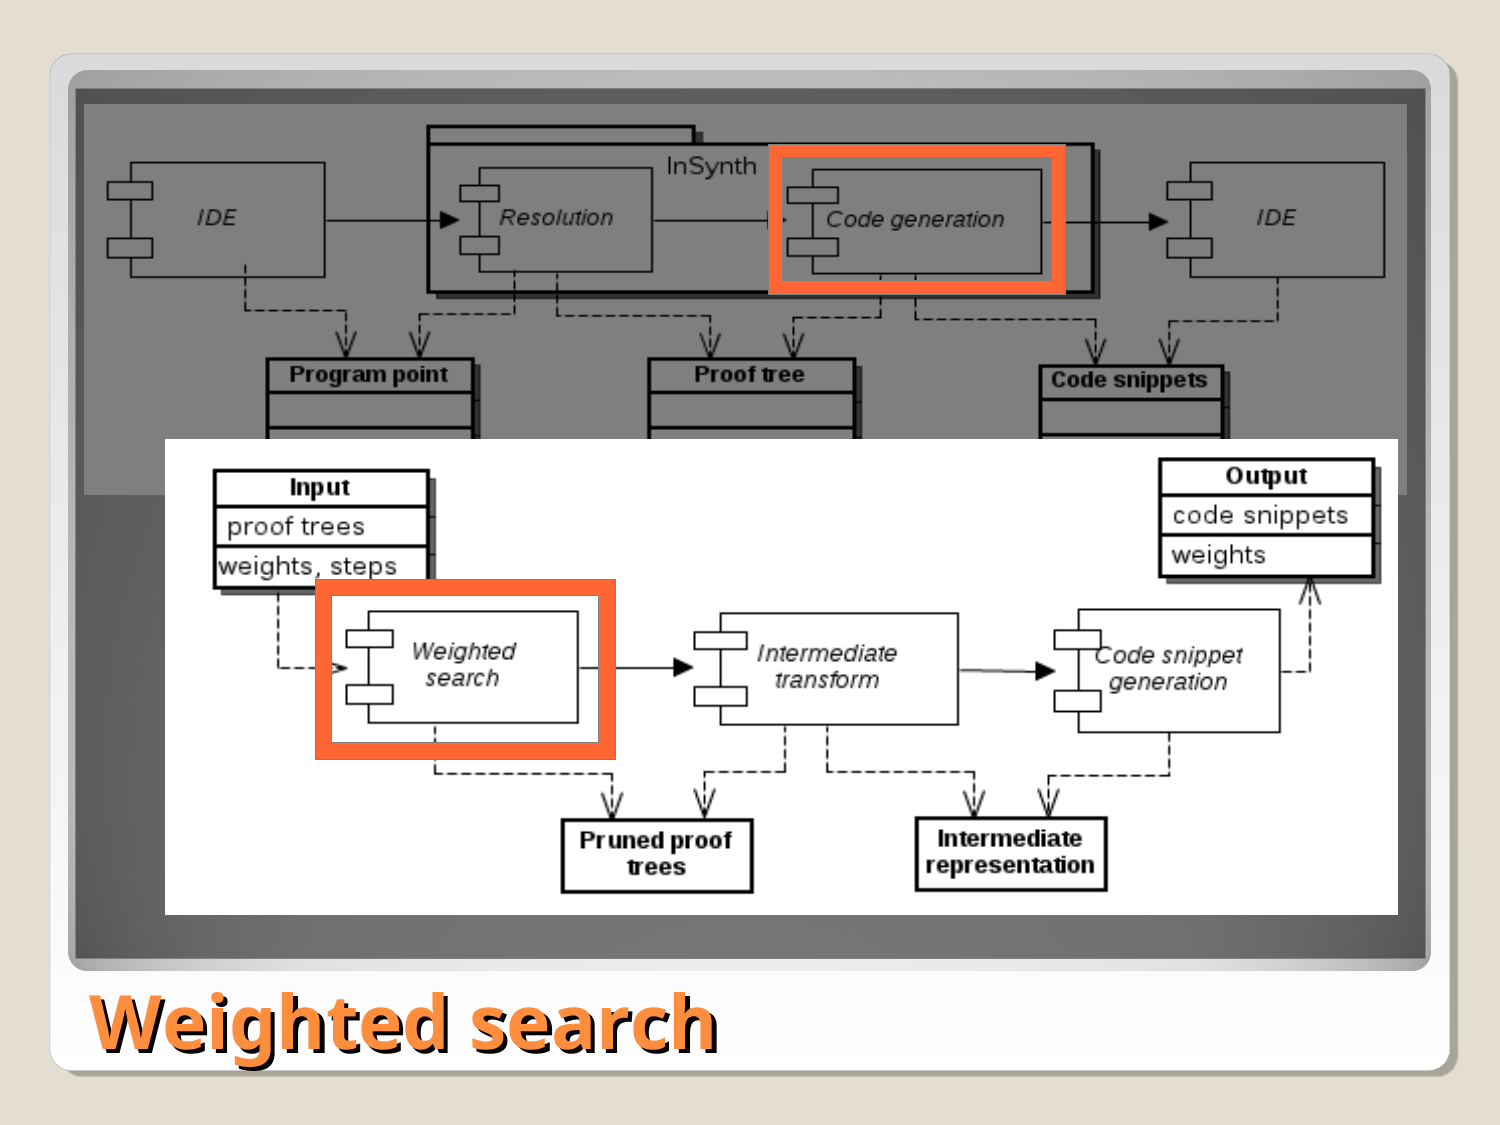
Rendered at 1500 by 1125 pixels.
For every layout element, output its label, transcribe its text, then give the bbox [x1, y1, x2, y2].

picture [165, 439, 1398, 916]
picture [67, 69, 1432, 972]
text_box Weighted search [75, 959, 1418, 1073]
text_box [75, 88, 1426, 959]
